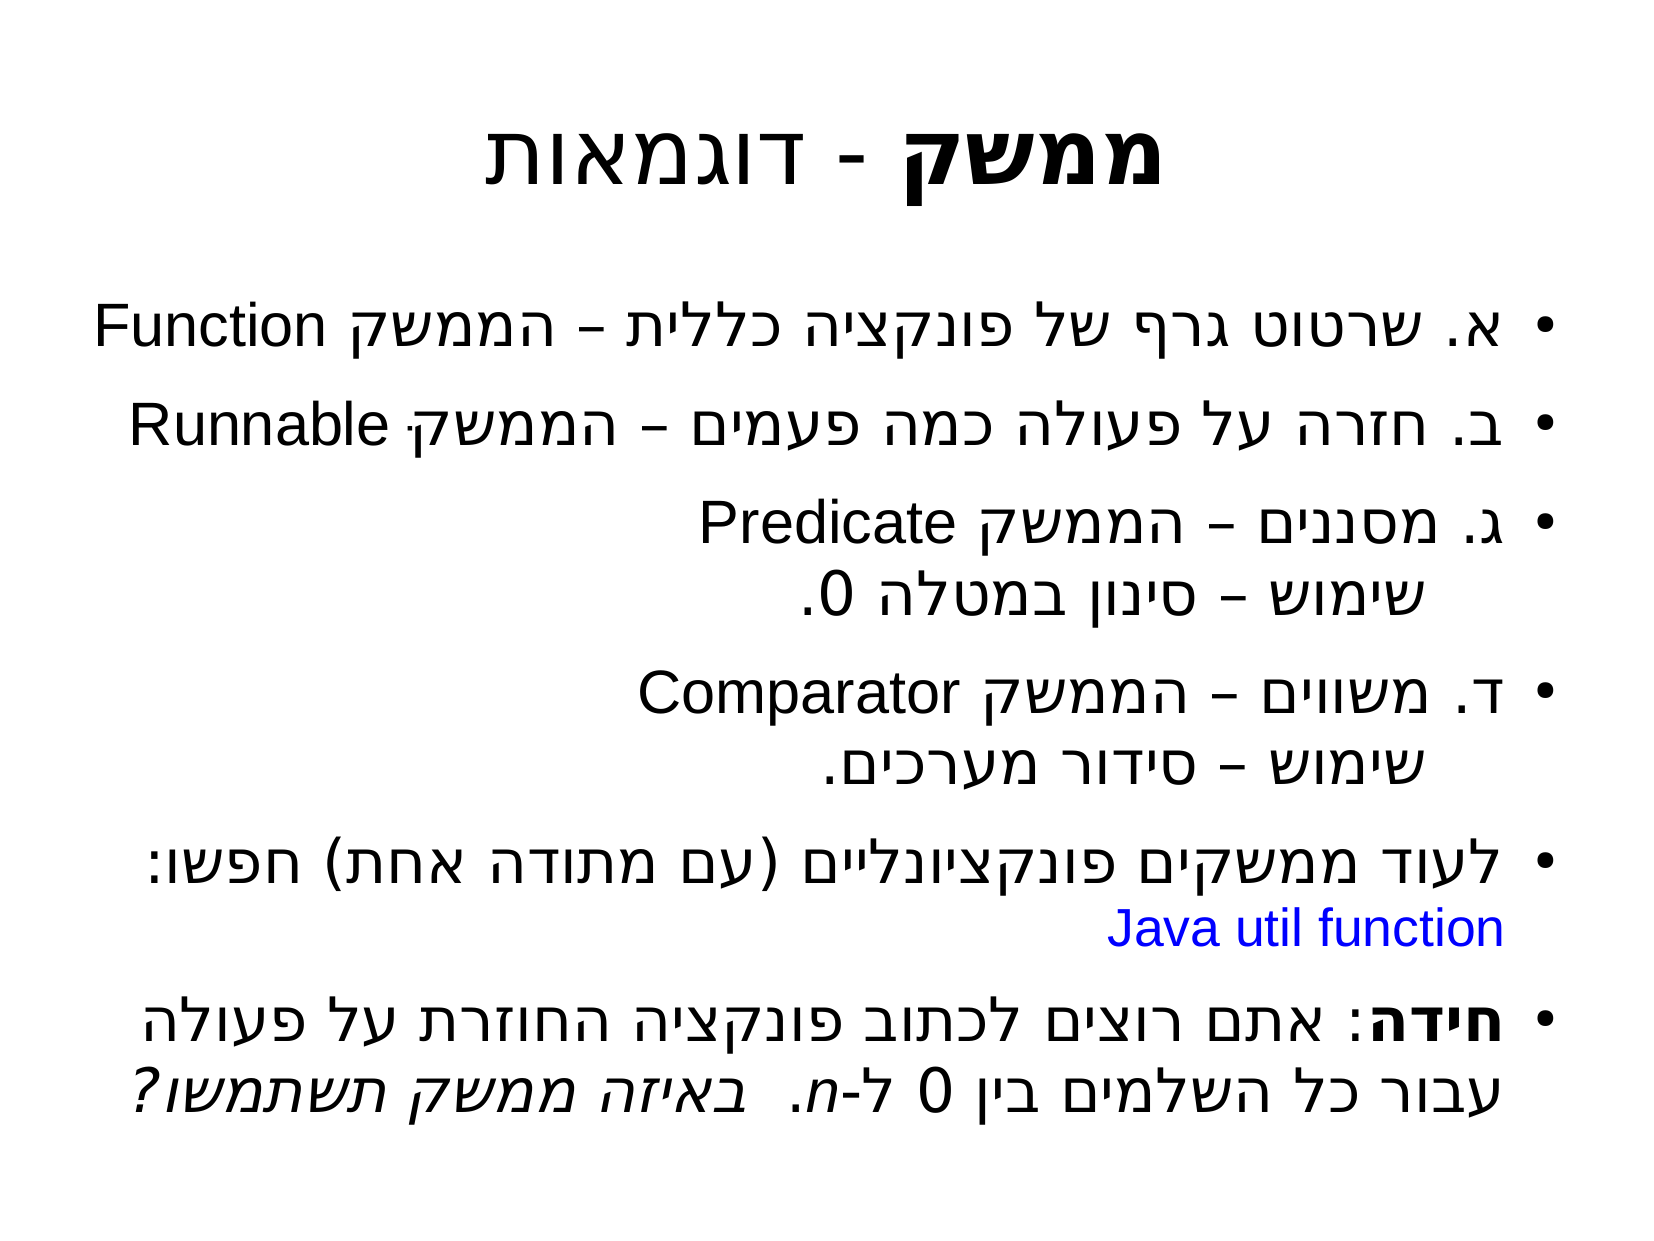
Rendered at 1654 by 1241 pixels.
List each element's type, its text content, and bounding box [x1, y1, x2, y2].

title ממשק - דוגמאות [82, 49, 1571, 257]
list א. שרטוט גרף של פונקציה כללית – הממשק Function ב. חזרה על פעולה כמה פעמים – הממשק ּRunnable ג. מסננים – הממשק Predicate שימוש – סינון במטלה 0. ד. משווים – הממשק Comparator שימוש – סידור מערכים. לעוד ממשקים פונקציונליים (עם מתודה אחת) חפשו: Java util function חידה: אתם רוצים לכתוב פונקציה החוזרת על פעולה עבור כל השלמים בין 0 ל-n. באיזה ממשק תשתמשו? [82, 290, 1571, 1186]
text_box [315, 608, 852, 916]
